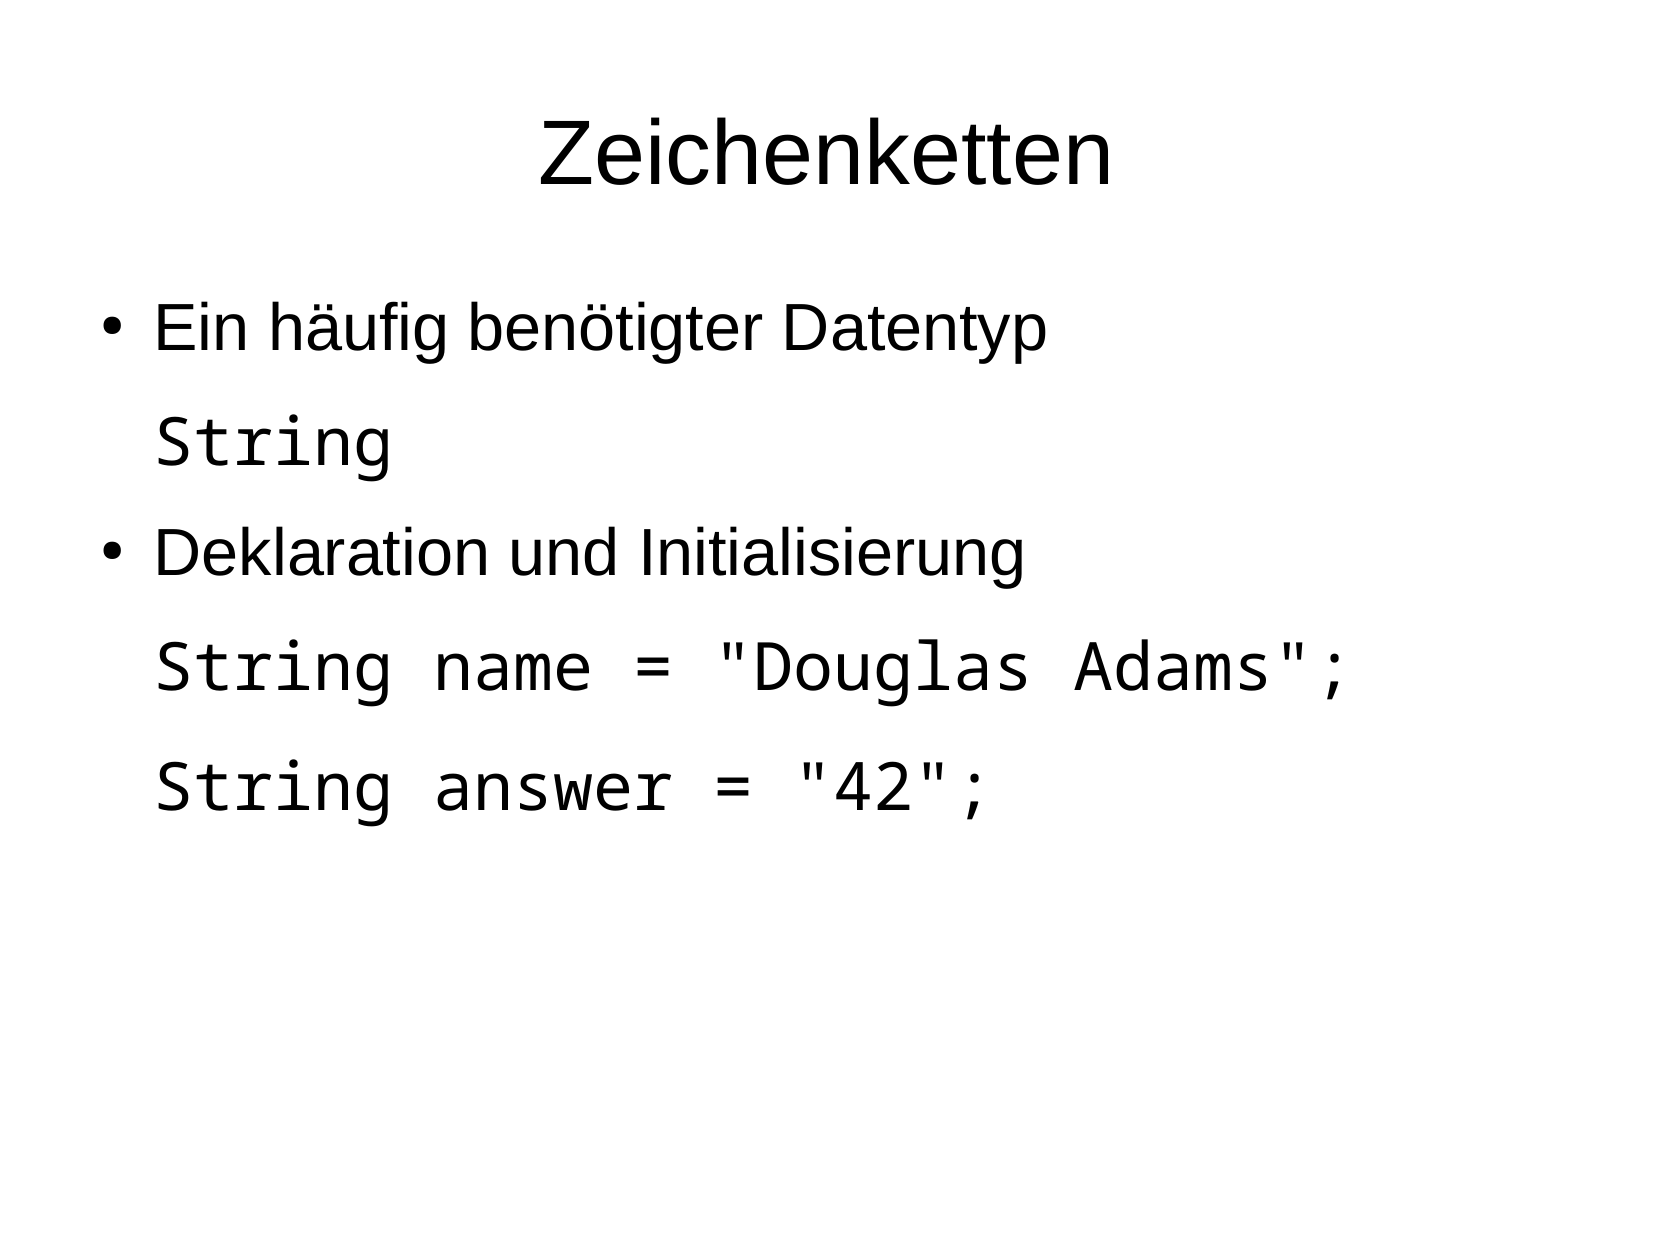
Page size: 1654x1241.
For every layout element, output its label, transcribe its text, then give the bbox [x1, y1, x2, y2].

list Ein häufig benötigter Datentyp String Deklaration und Initialisierung String name = "Douglas Adams"; String answer = "42"; [82, 290, 1571, 1109]
title Zeichenketten [82, 49, 1571, 257]
